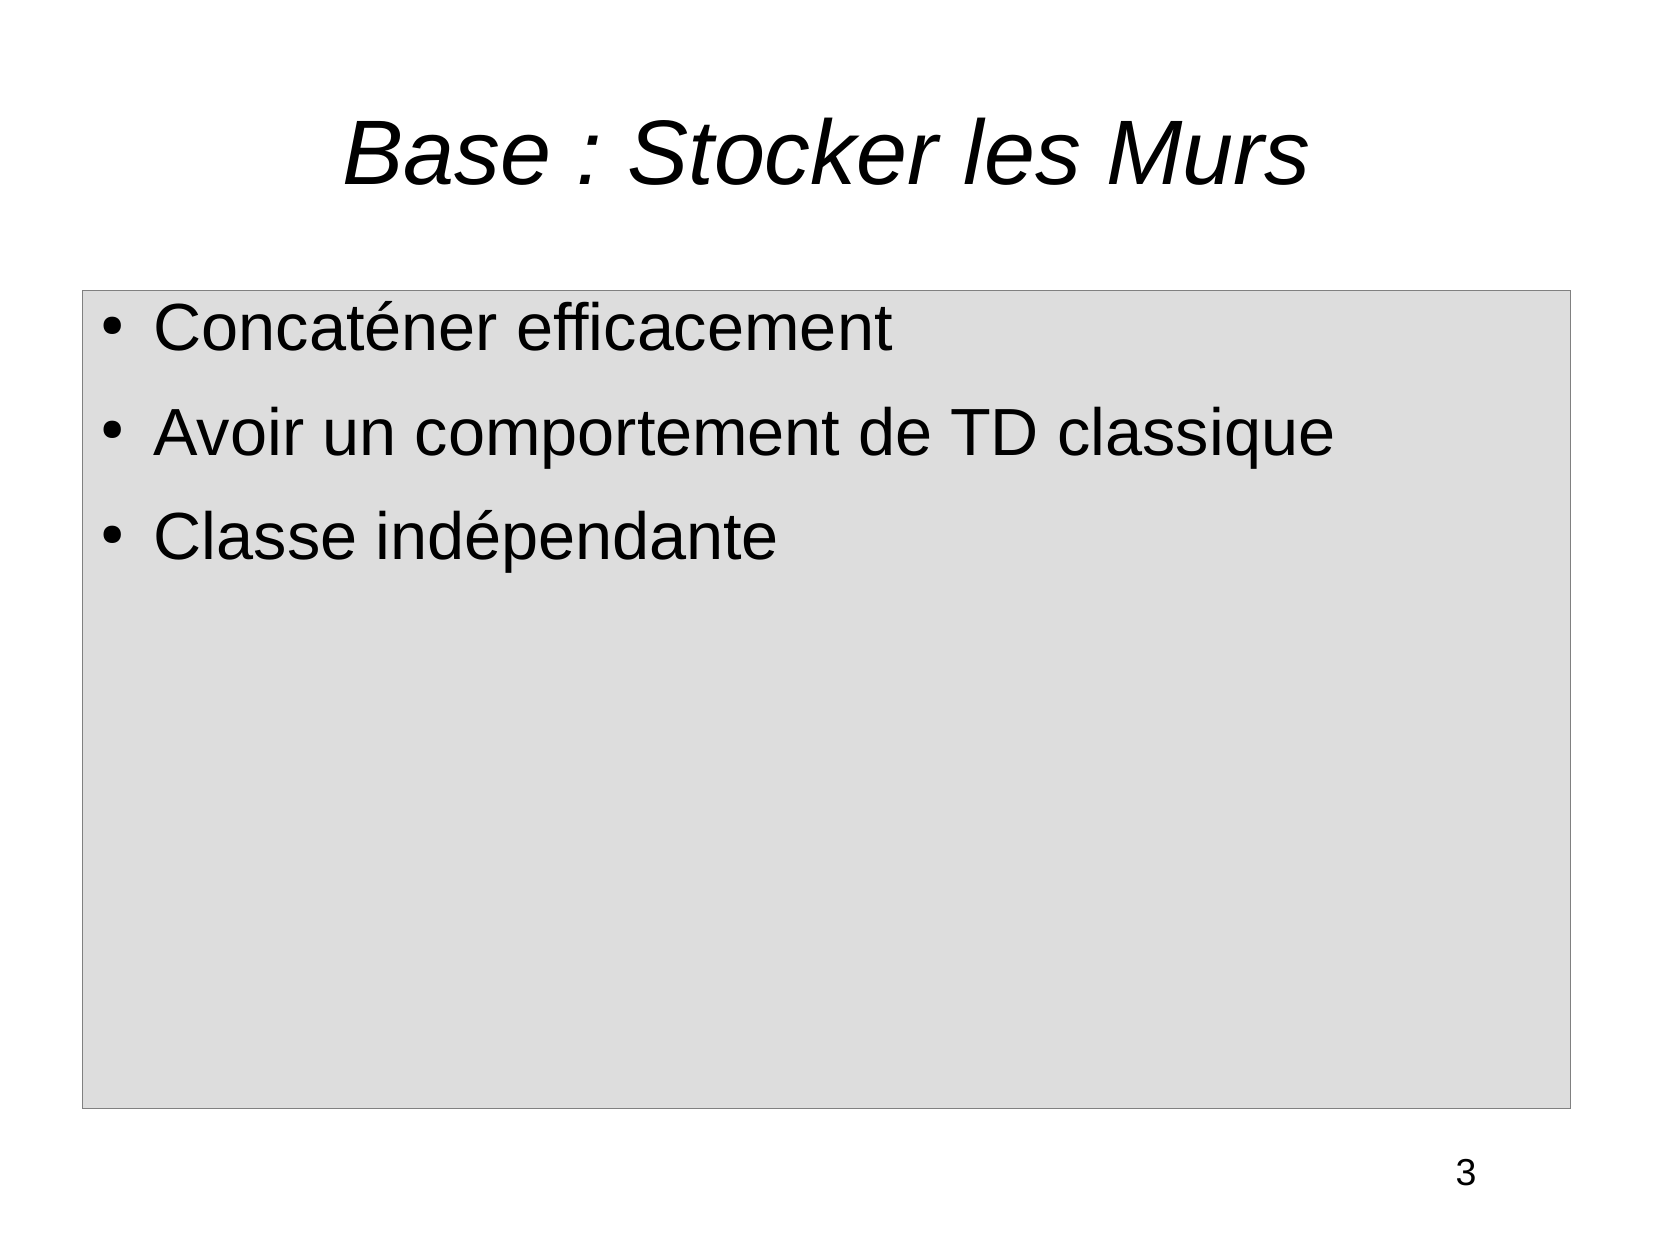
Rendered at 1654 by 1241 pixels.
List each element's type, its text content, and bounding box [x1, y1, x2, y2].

list Concaténer efficacement Avoir un comportement de TD classique Classe indépendante [82, 290, 1571, 1109]
title Base : Stocker les Murs [82, 49, 1571, 257]
